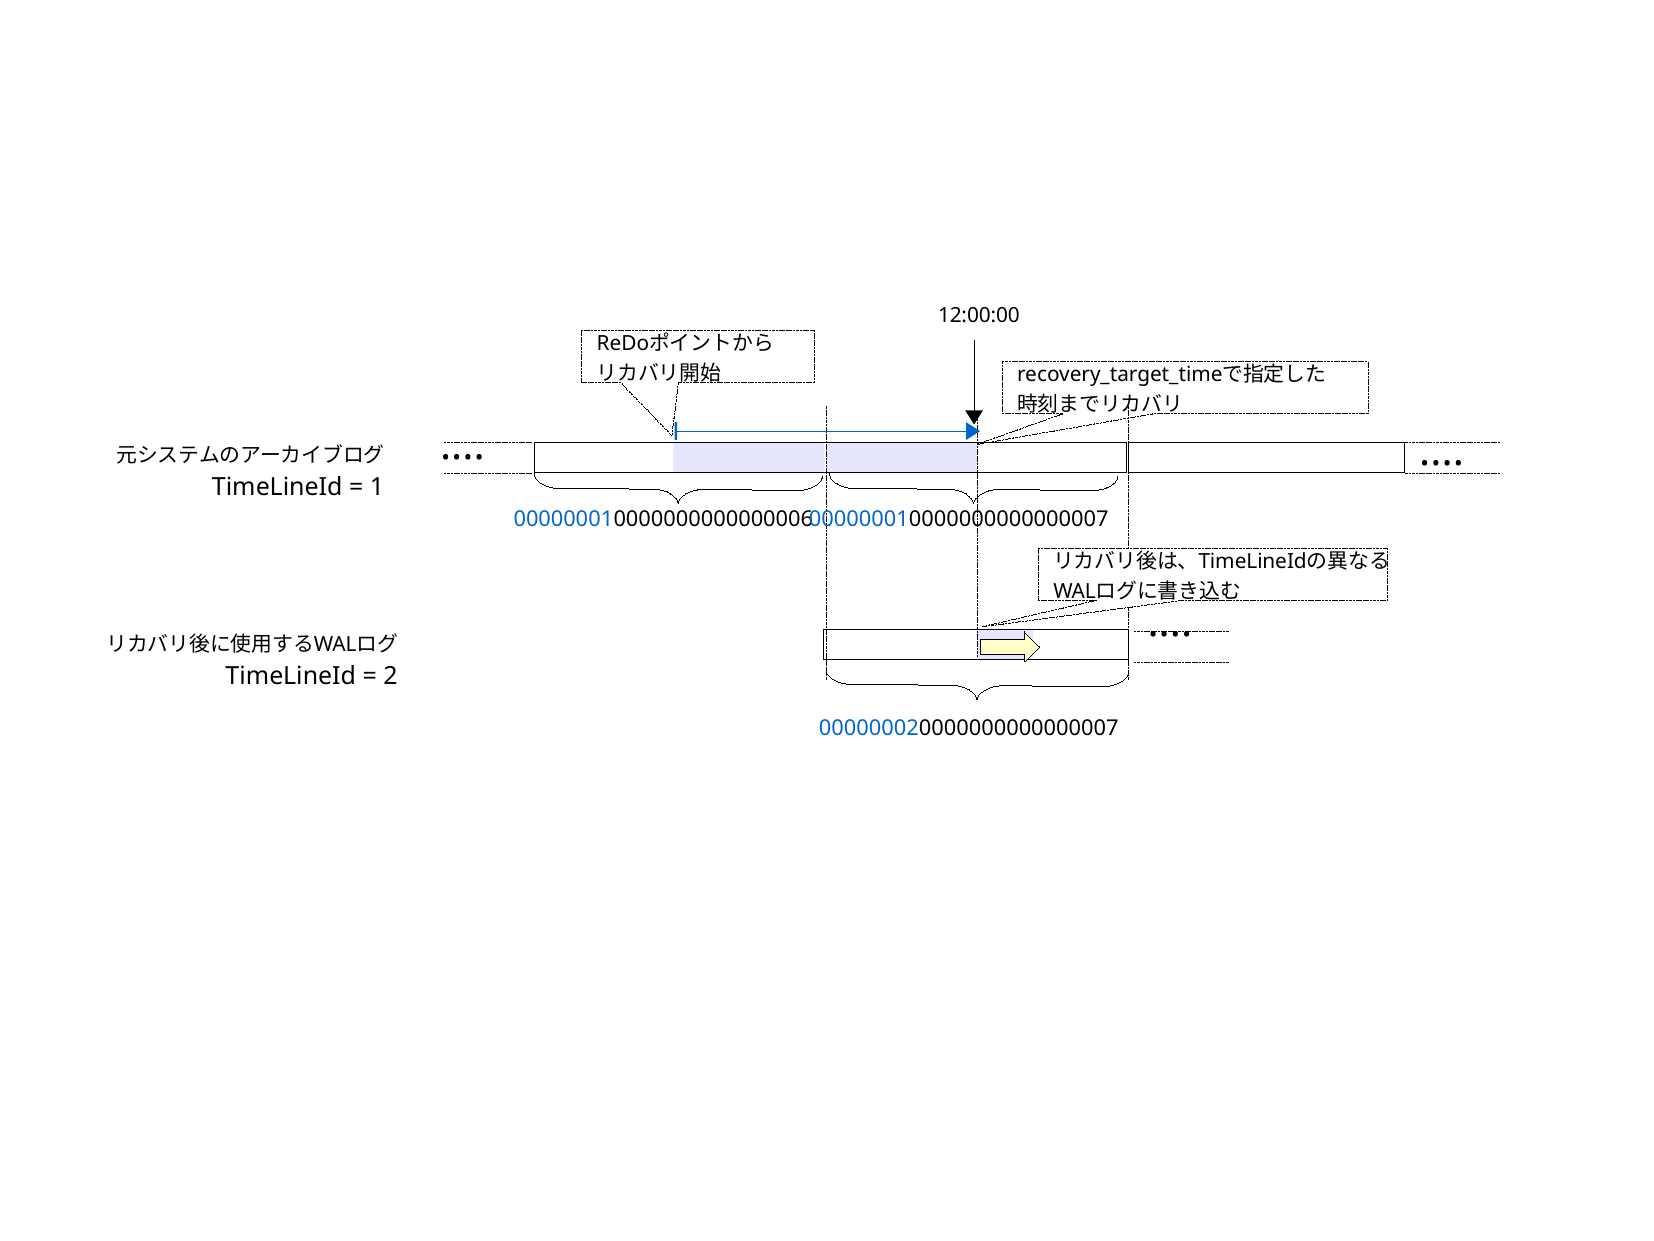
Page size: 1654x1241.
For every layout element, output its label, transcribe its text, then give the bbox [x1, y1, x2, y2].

text_box [673, 443, 825, 472]
text_box .... [1404, 413, 1530, 485]
text_box recovery_target_timeで指定した 時刻までリカバリ [977, 361, 1369, 445]
text_box 元システムのアーカイブログ TimeLineId = 1 [101, 431, 403, 508]
text_box ReDoポイントから リカバリ開始 [581, 330, 815, 436]
text_box リカバリ後は、TimeLineIdの異なる WALログに書き込む [982, 548, 1388, 627]
text_box 12:00:00 [923, 293, 1044, 337]
text_box .... [1132, 601, 1258, 656]
text_box [977, 630, 1040, 662]
text_box .... [425, 407, 539, 479]
text_box 000000020000000000000007 [783, 704, 1134, 750]
text_box [826, 443, 978, 472]
text_box 000000010000000000000006 [478, 495, 773, 540]
text_box リカバリ後に使用するWALログ TimeLineId = 2 [91, 620, 417, 697]
text_box 000000010000000000000007 [773, 495, 1124, 540]
